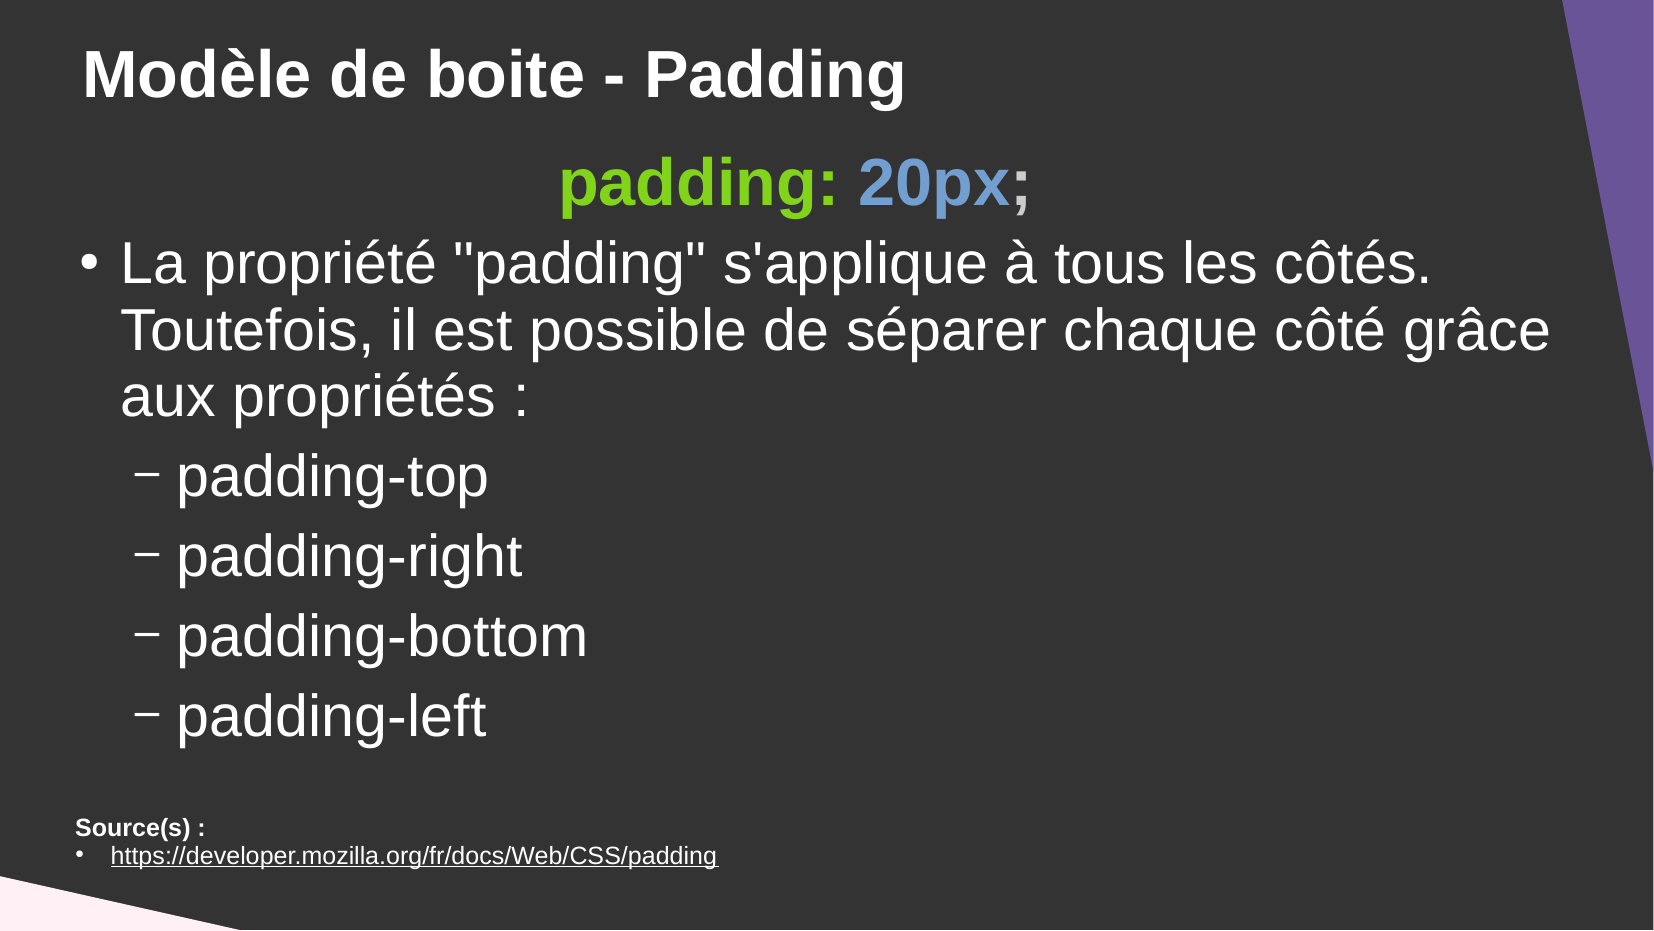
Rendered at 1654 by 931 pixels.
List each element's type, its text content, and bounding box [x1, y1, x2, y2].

list La propriété "padding" s'applique à tous les côtés. Toutefois, il est possible de séparer chaque côté grâce aux propriétés : padding-top padding-right padding-bottom padding-left [64, 230, 1604, 753]
text_box [0, 876, 245, 931]
text_box [1562, 0, 1654, 475]
text_box Source(s) : https://developer.mozilla.org/fr/docs/Web/CSS/padding [60, 805, 1546, 913]
text_box padding: 20px; [507, 137, 1083, 231]
title Modèle de boite - Padding [82, 37, 1571, 112]
